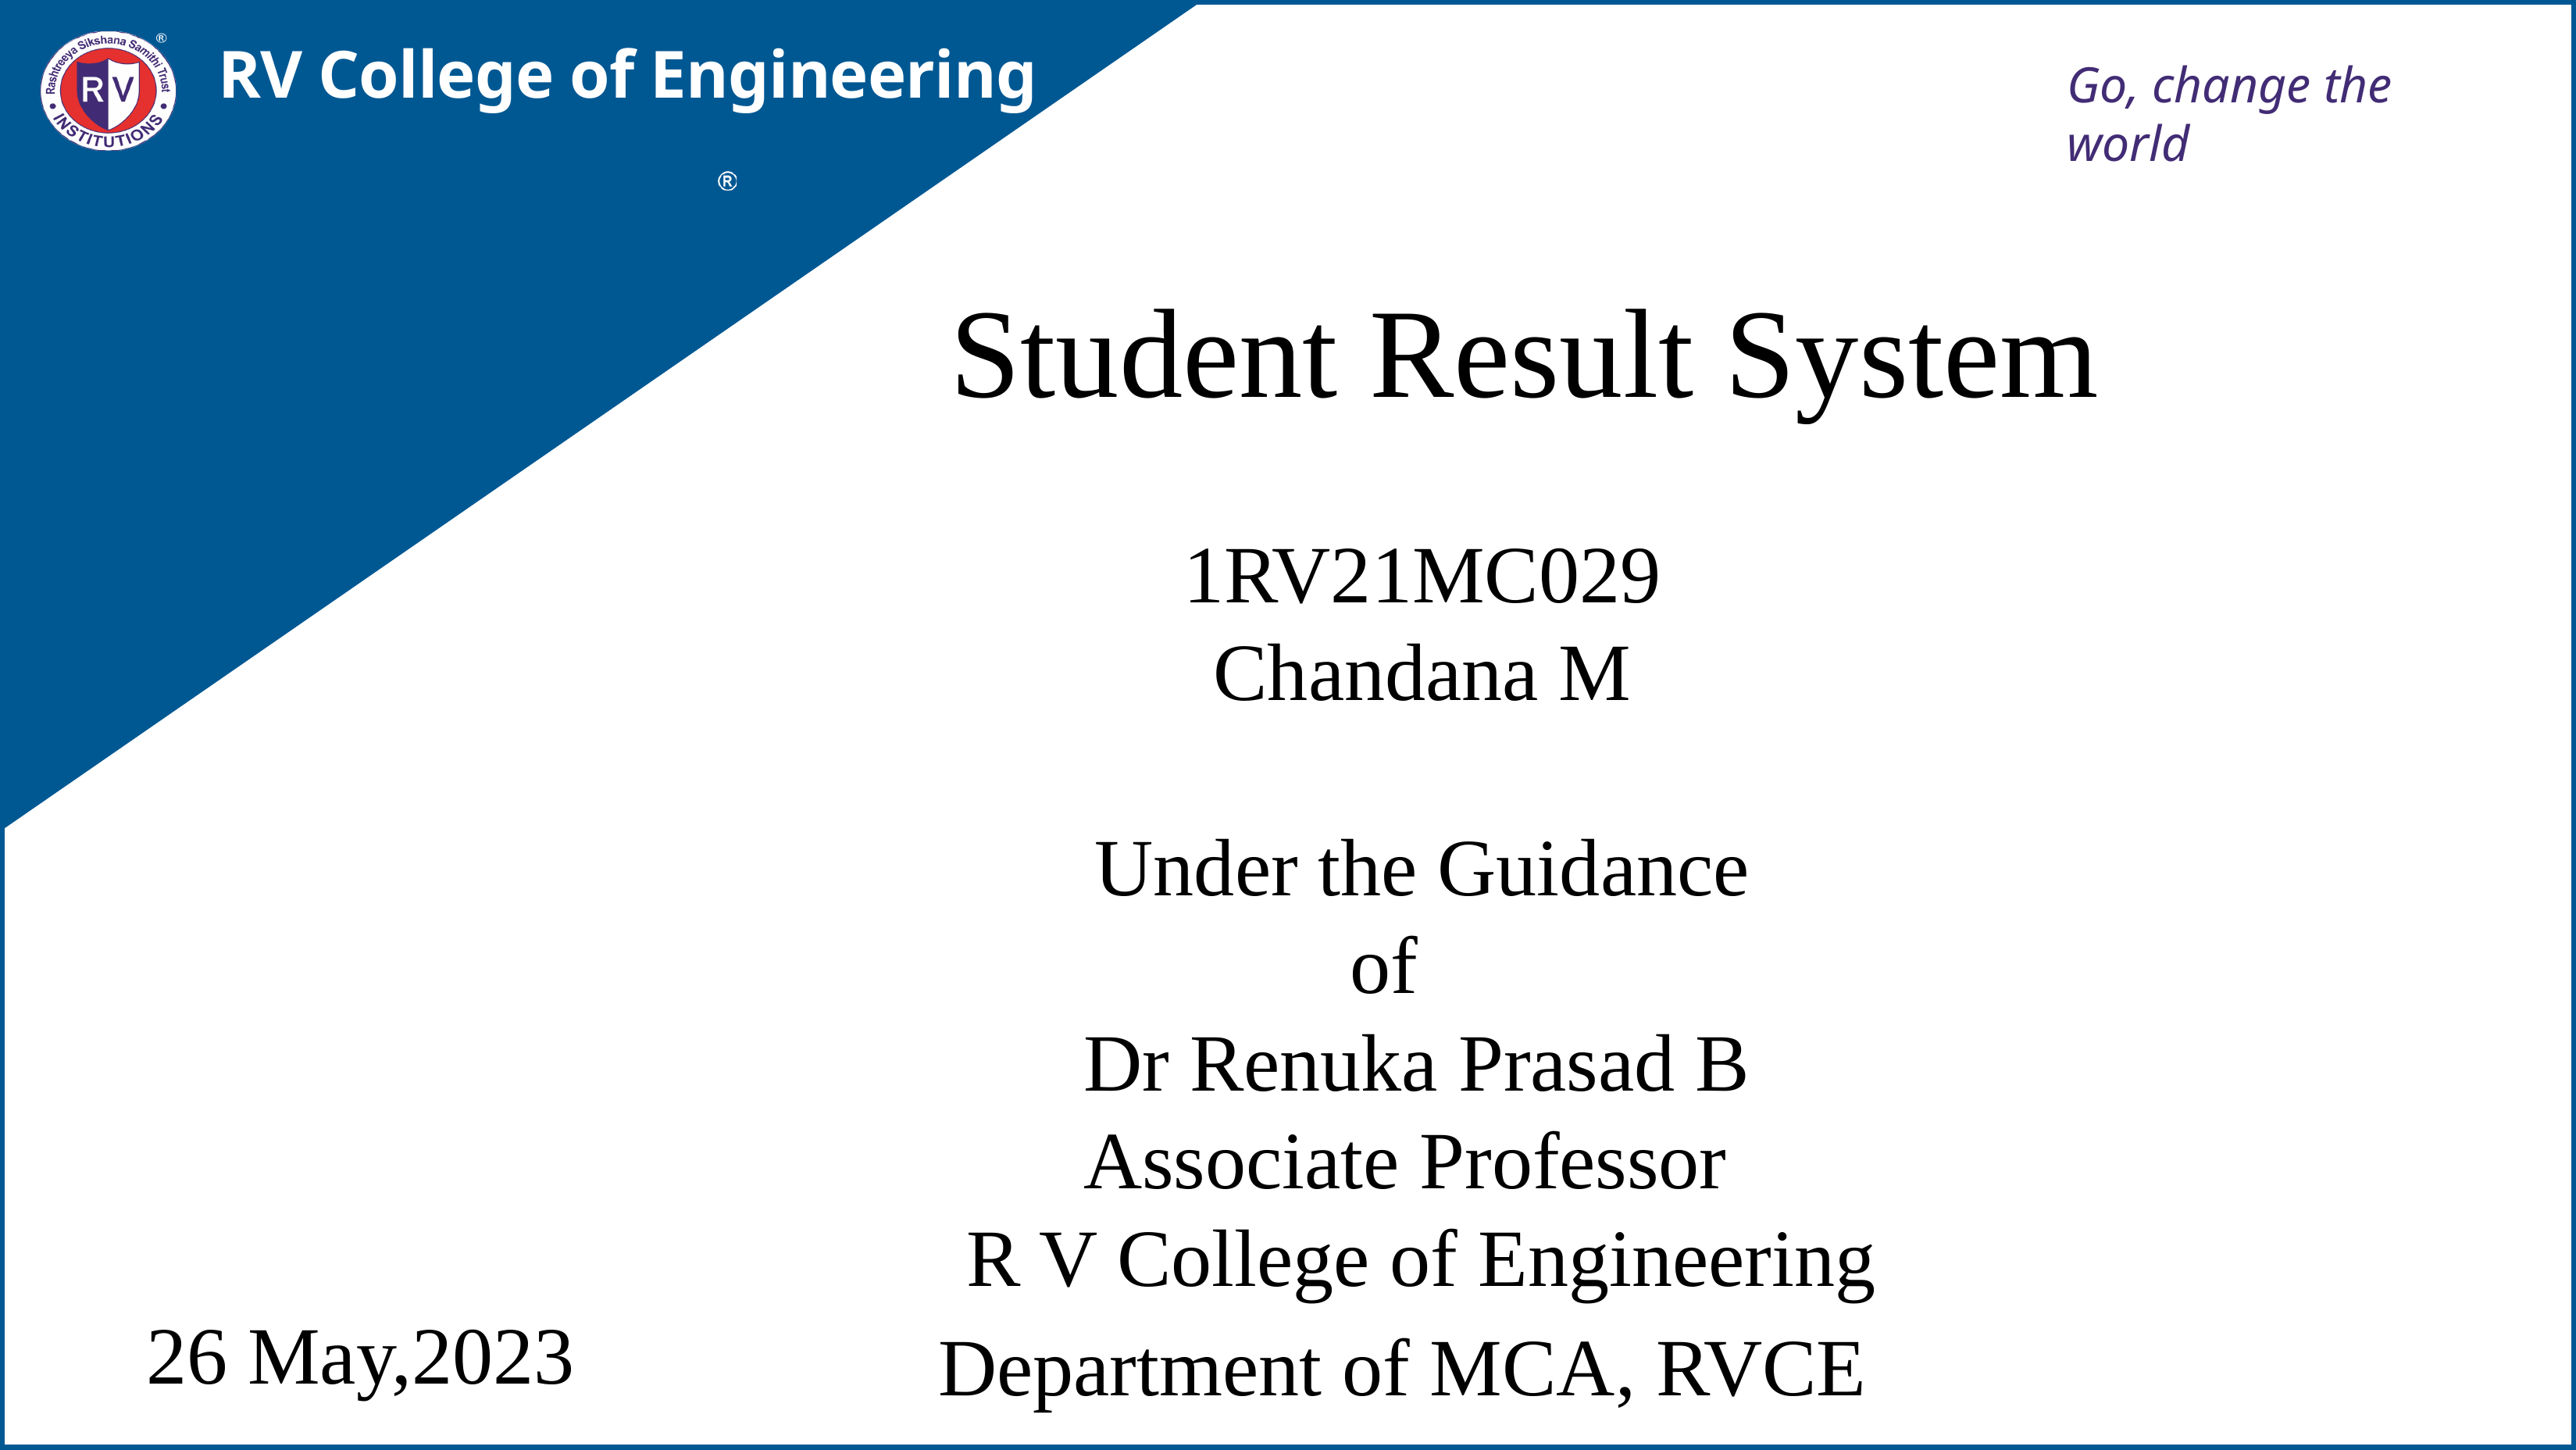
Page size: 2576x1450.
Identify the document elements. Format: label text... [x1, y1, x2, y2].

text_box RV College of Engineering [216, 32, 1064, 111]
text_box [0, 0, 2576, 1450]
text_box RV College of Engineering [740, 70, 755, 91]
text_box RV College of Engineering [1008, 70, 1023, 91]
text_box Student Result System [665, 257, 2417, 416]
text_box Department of MCA, RVCE [37, 1303, 2539, 1419]
text_box RV College of Engineering [487, 70, 502, 91]
text_box Go, change the world [2065, 52, 2502, 171]
text_box 1RV21MC029 Chandana M Under the Guidance of Dr Renuka Prasad B Associate Professor R V College of Engineering 26 May,2023 [146, 416, 2465, 1303]
